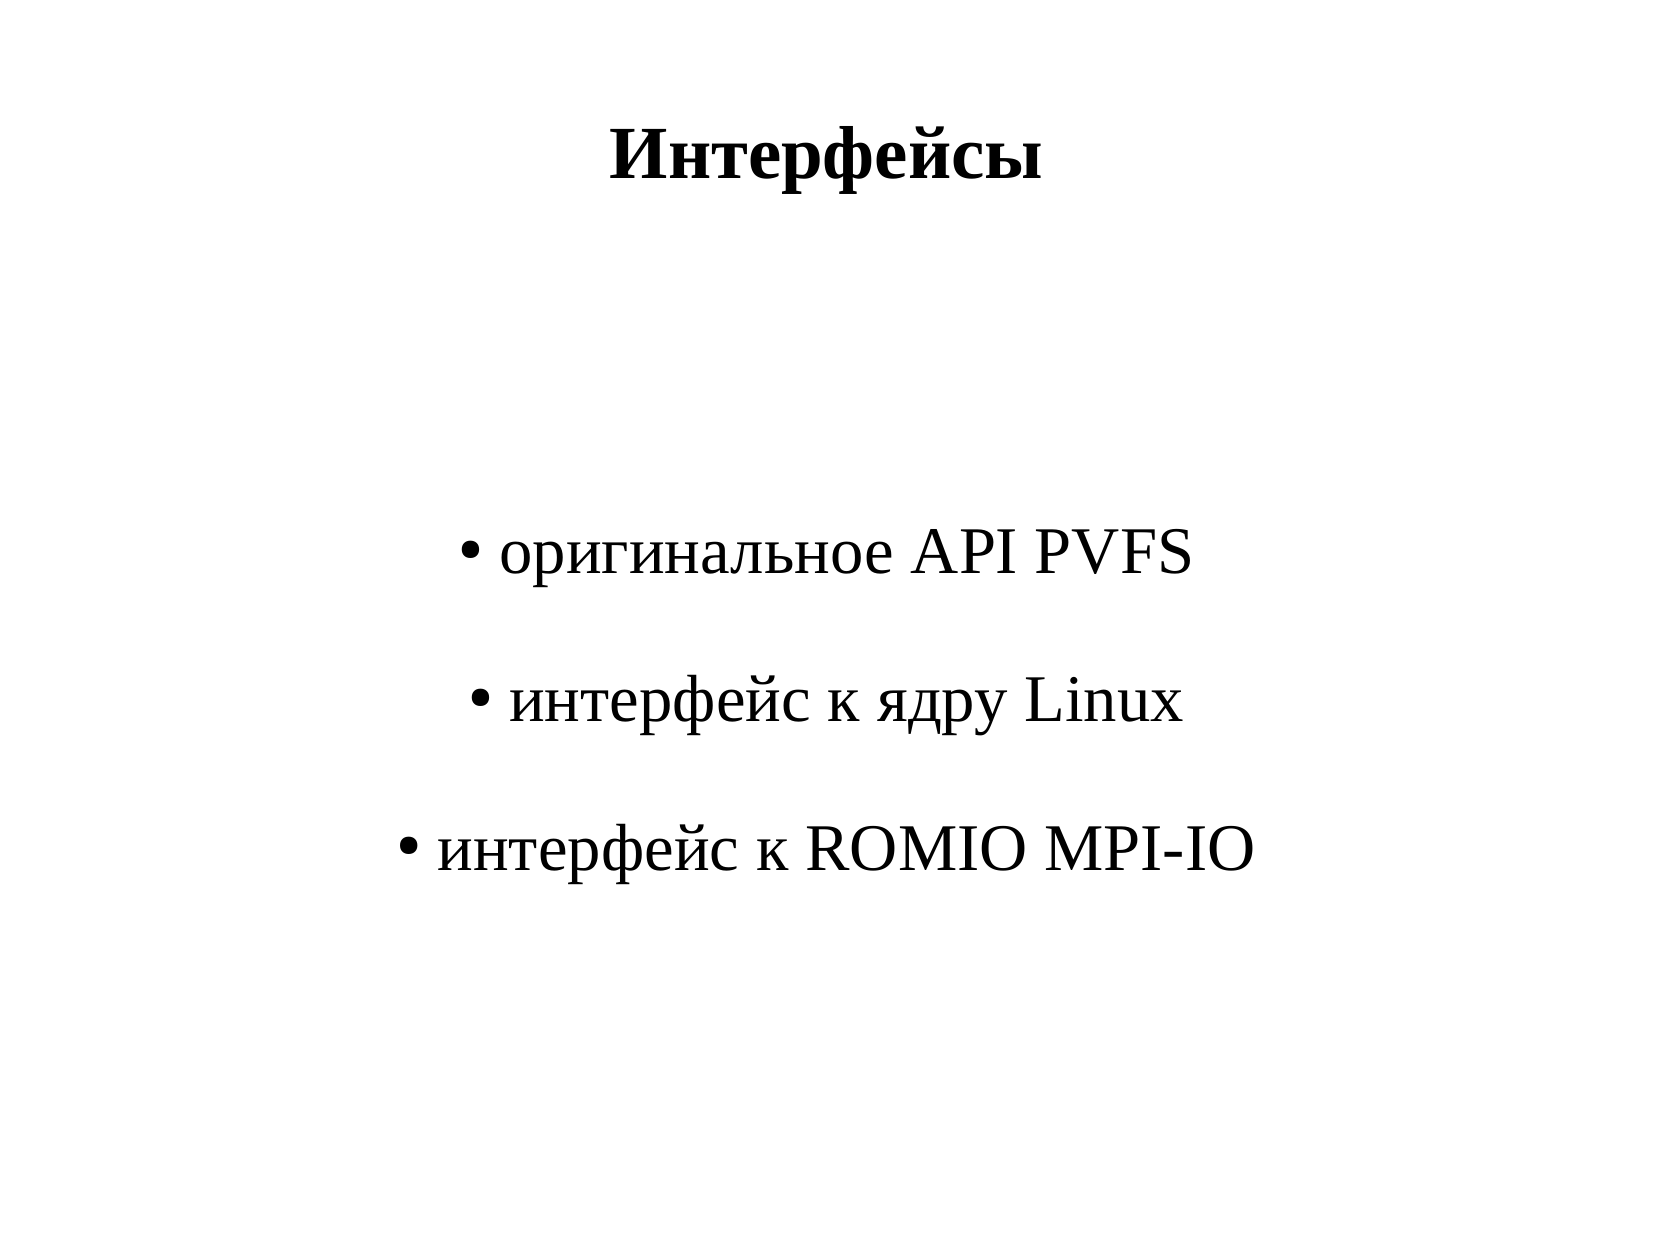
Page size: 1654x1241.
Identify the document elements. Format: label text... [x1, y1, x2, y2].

subtitle оригинальное API PVFS интерфейс к ядру Linux интерфейс к ROMIO MPI-IO [82, 297, 1571, 1102]
title Интерфейсы [82, 49, 1571, 257]
